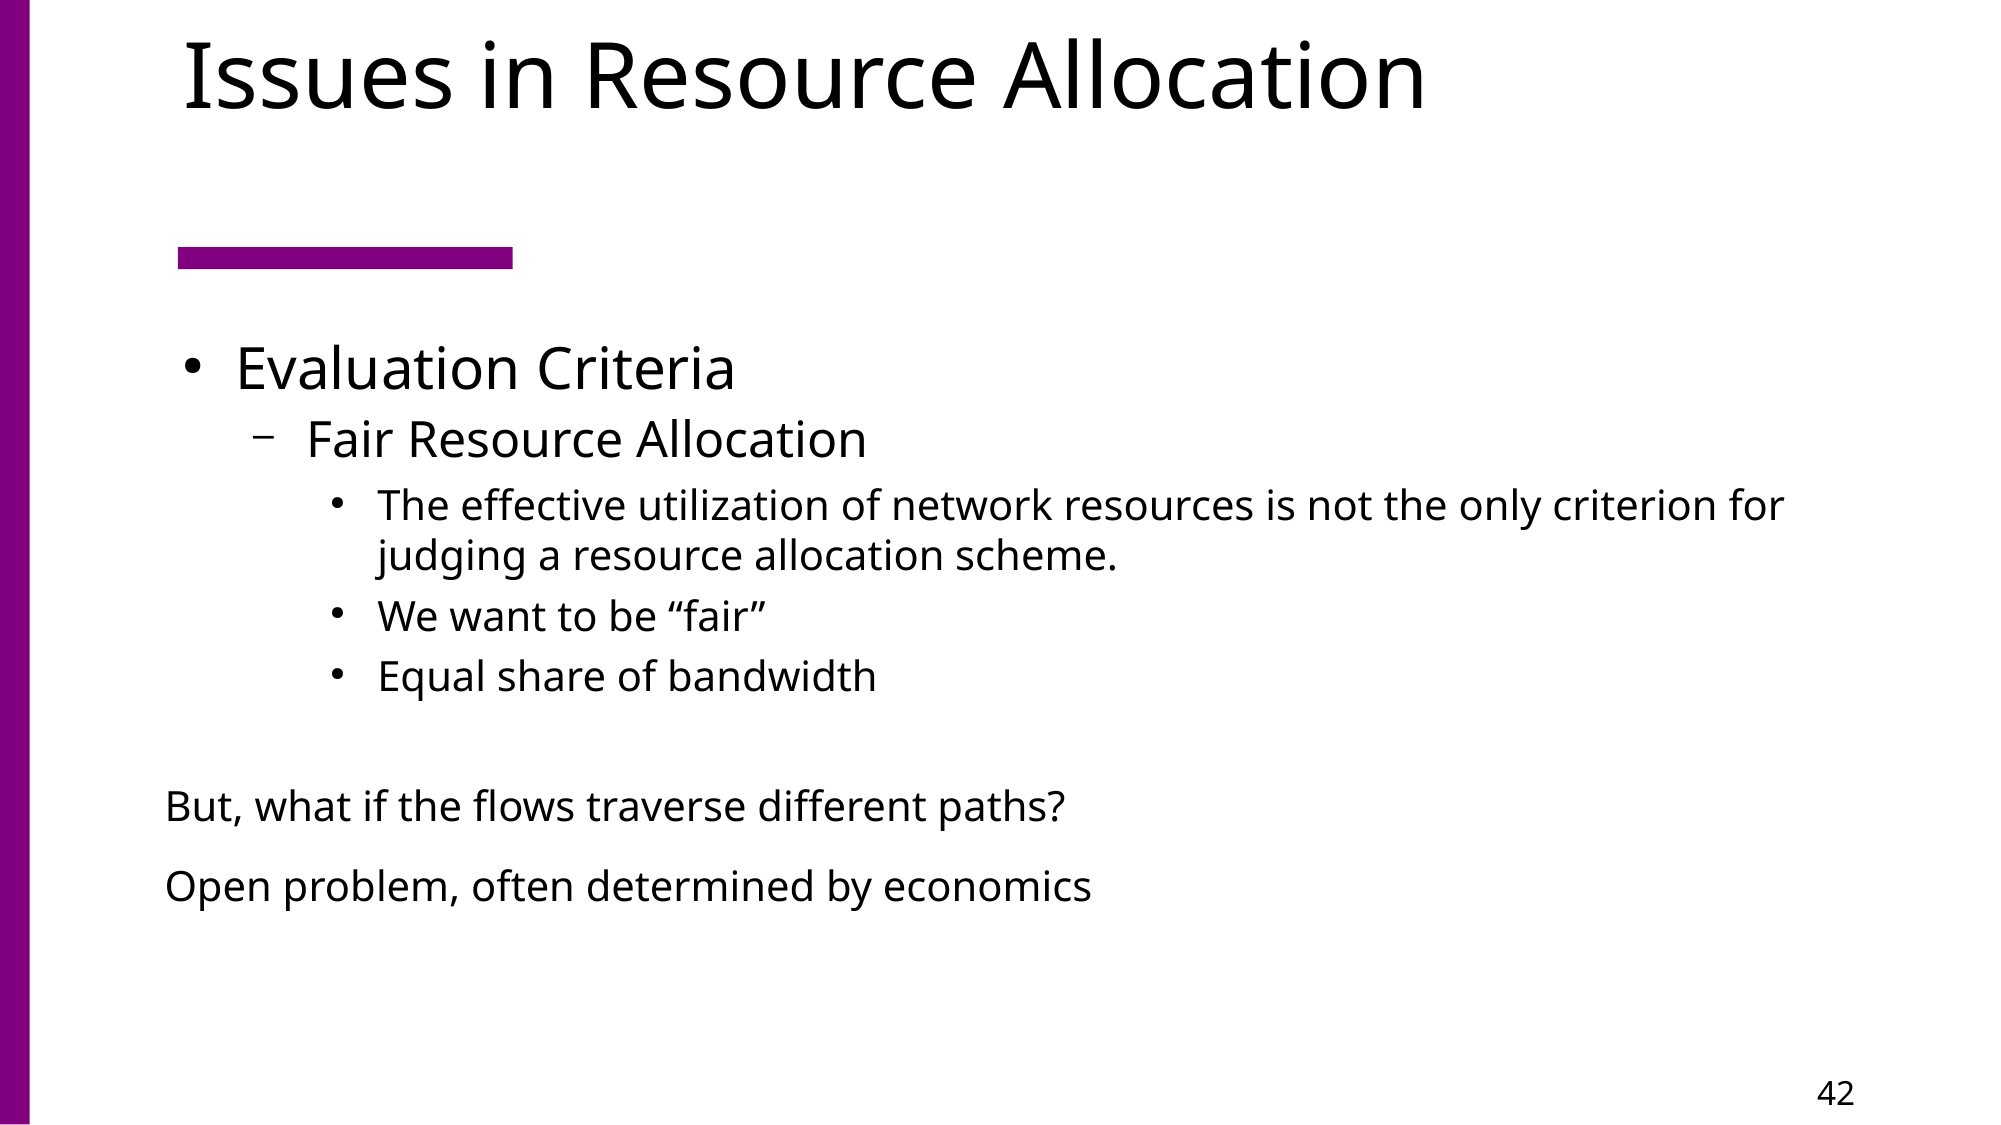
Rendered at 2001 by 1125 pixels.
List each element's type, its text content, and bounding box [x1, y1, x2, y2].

list Evaluation Criteria Fair Resource Allocation The effective utilization of network resources is not the only criterion for judging a resource allocation scheme. We want to be “fair” Equal share of bandwidth But, what if the flows traverse different paths? Open problem, often determined by economics [149, 184, 1959, 1012]
title Issues in Resource Allocation [133, 0, 1946, 135]
